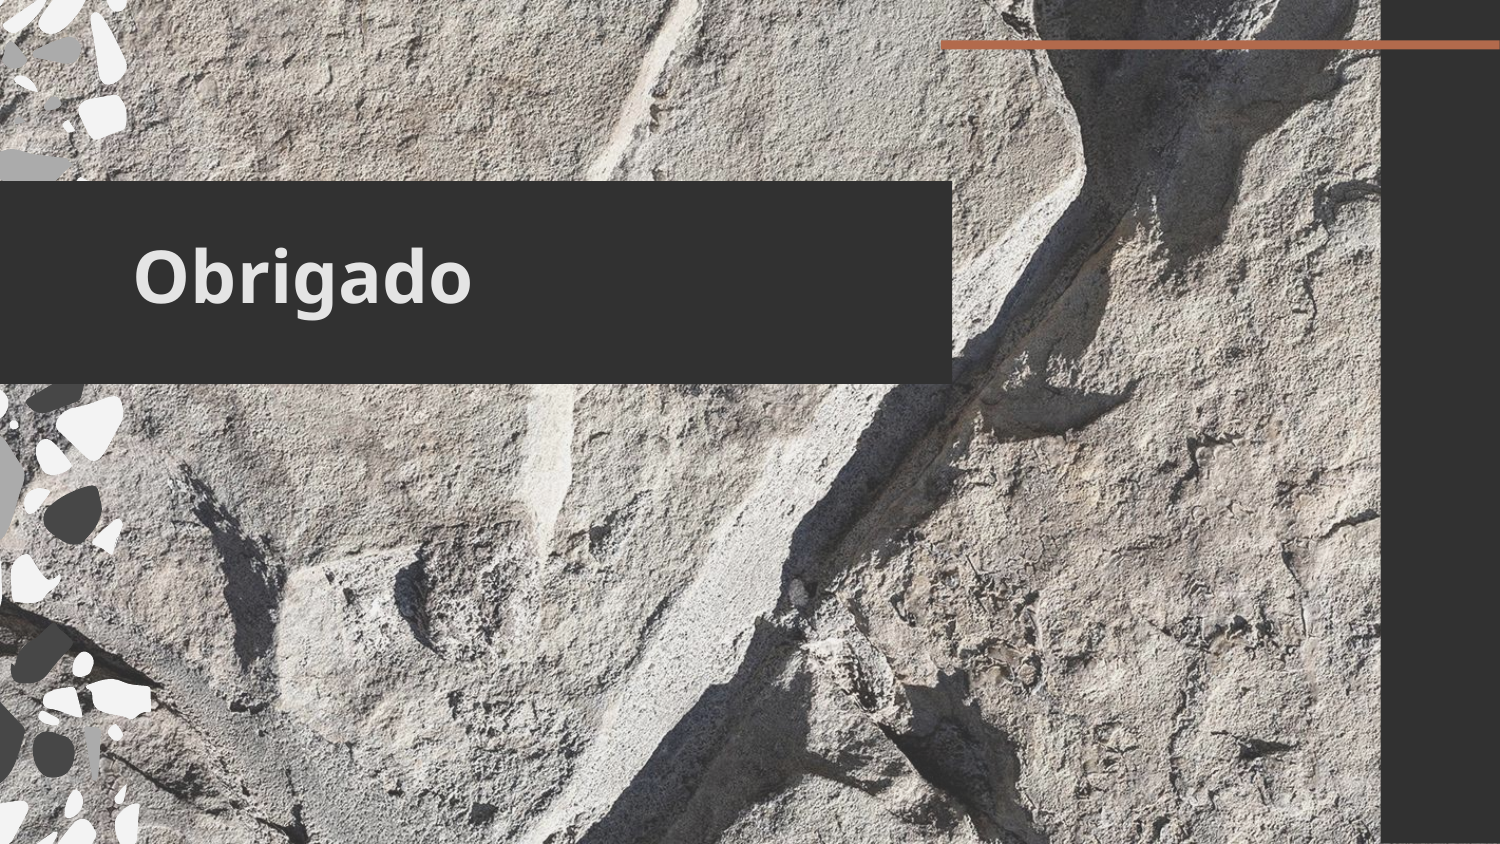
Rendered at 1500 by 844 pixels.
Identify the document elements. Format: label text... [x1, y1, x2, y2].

picture [0, 0, 1380, 844]
title Obrigado [118, 181, 855, 367]
text_box [0, 181, 953, 384]
